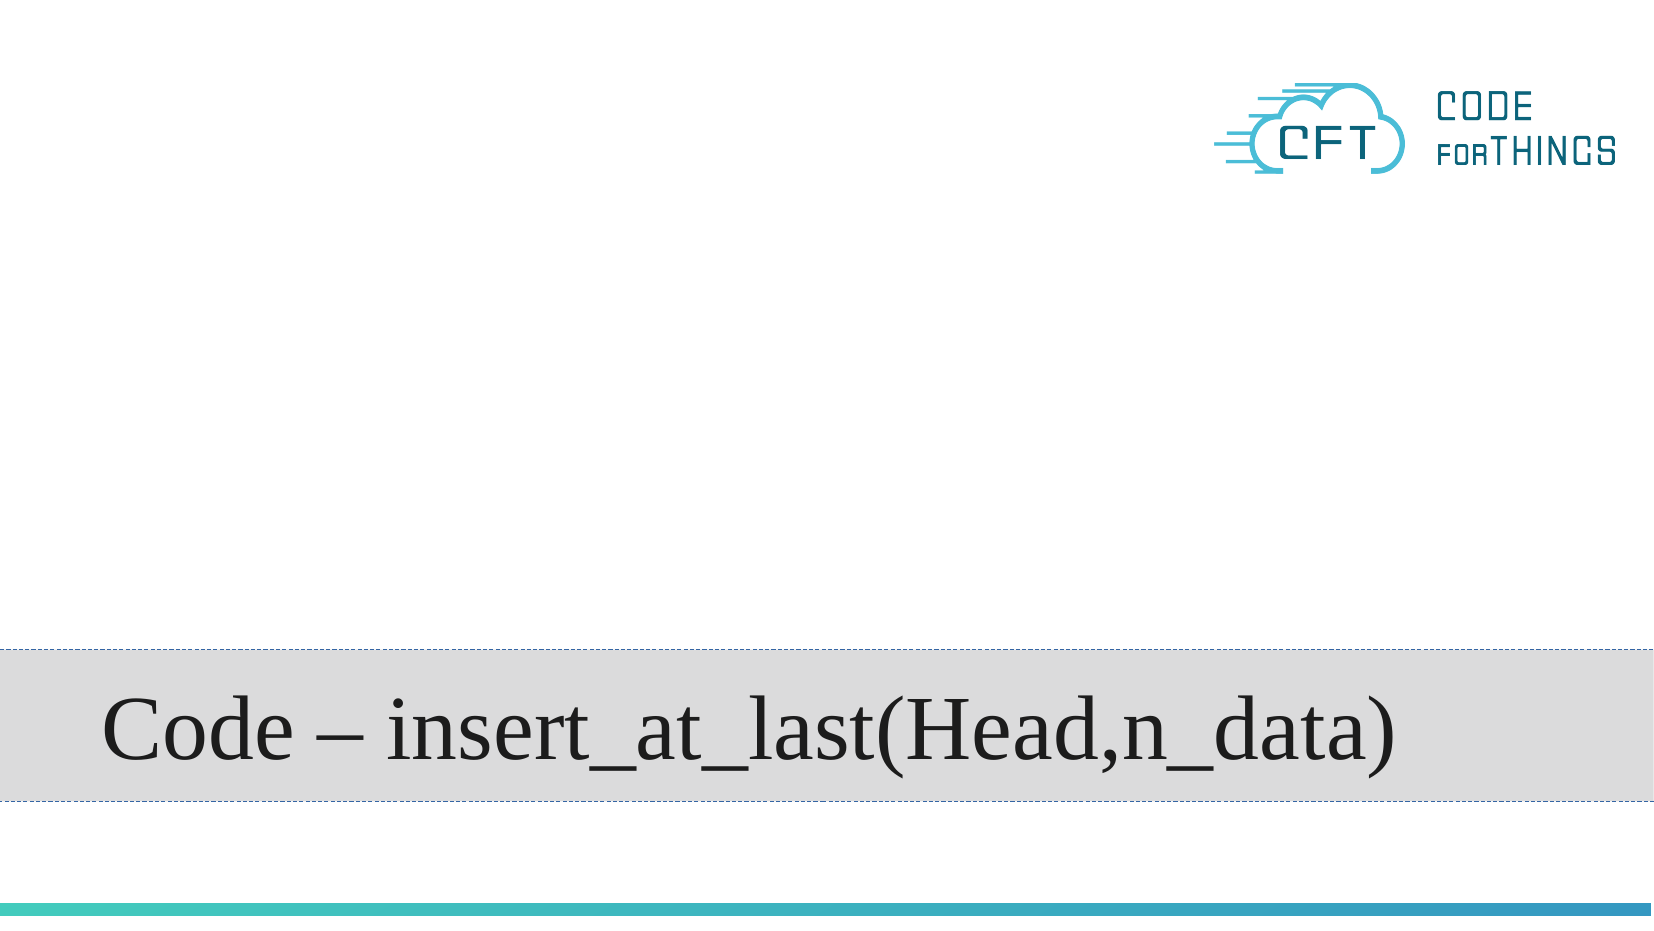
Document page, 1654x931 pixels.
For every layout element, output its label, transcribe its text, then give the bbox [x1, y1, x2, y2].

picture [1214, 83, 1615, 174]
title Code – insert_at_last(Head,n_data) [27, 627, 1524, 831]
